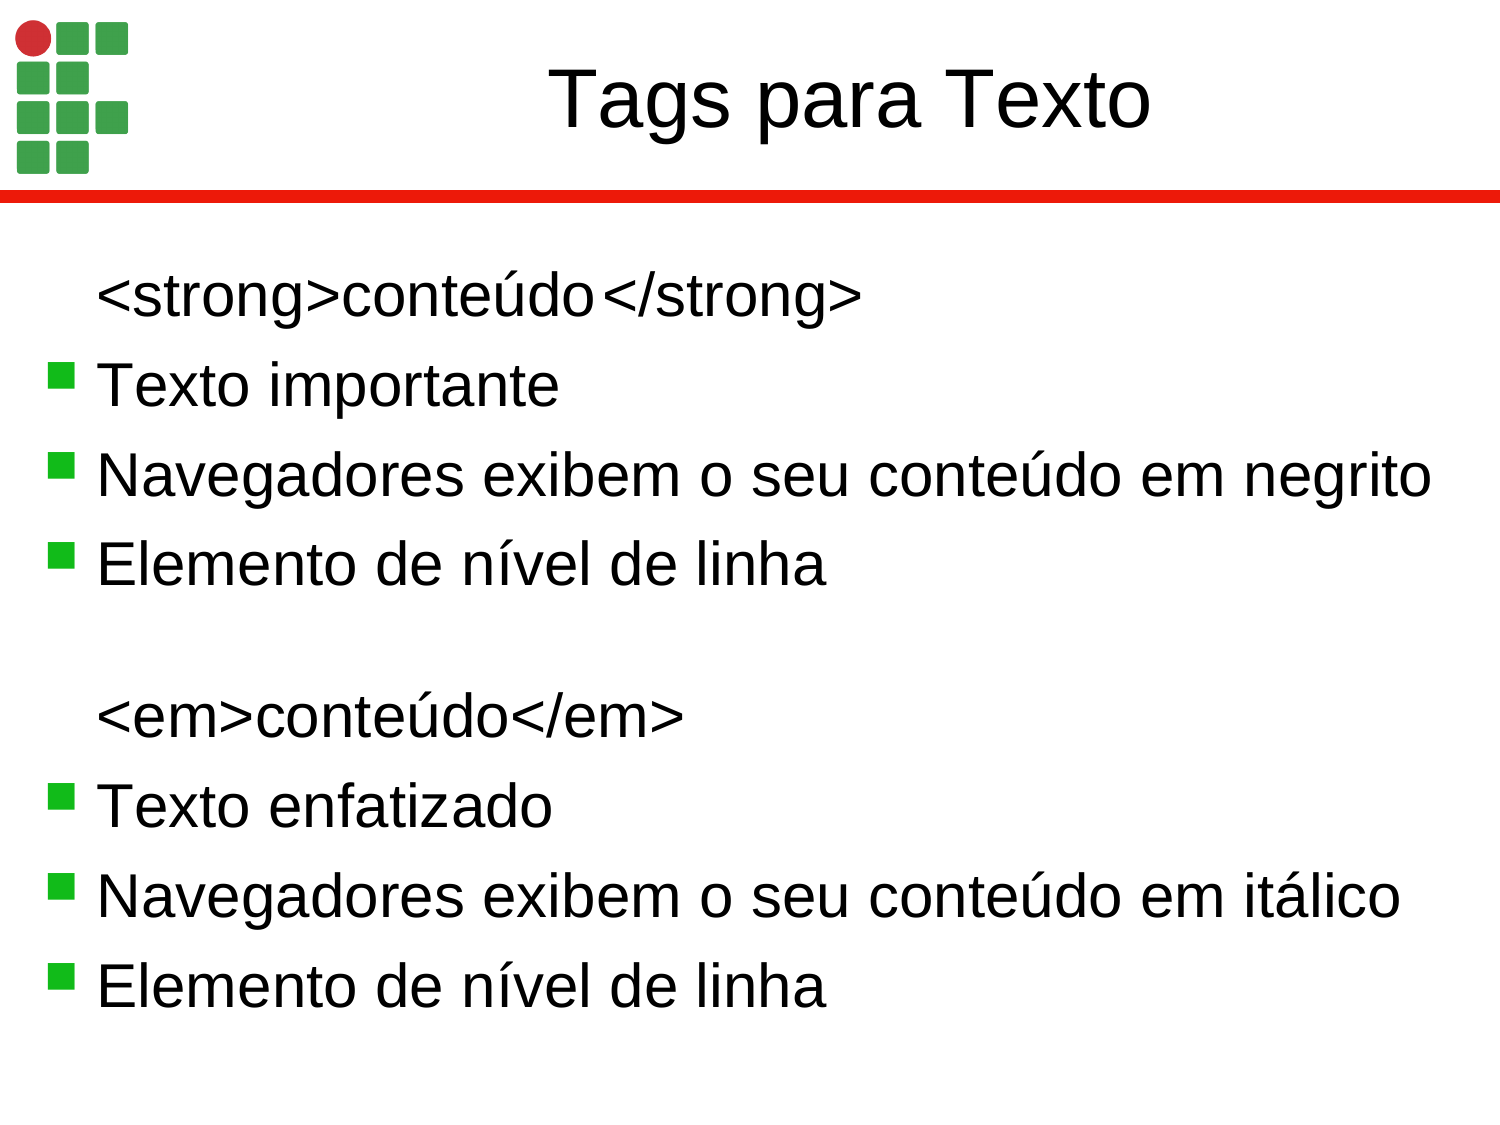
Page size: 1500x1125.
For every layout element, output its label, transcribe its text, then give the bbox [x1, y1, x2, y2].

list <strong>conteúdo </strong> Texto importante Navegadores exibem o seu conteúdo em negrito Elemento de nível de linha <em>conteúdo</em> Texto enfatizado Navegadores exibem o seu conteúdo em itálico Elemento de nível de linha [29, 207, 1471, 1087]
picture [14, 16, 130, 178]
title Tags para Texto [230, 0, 1471, 202]
